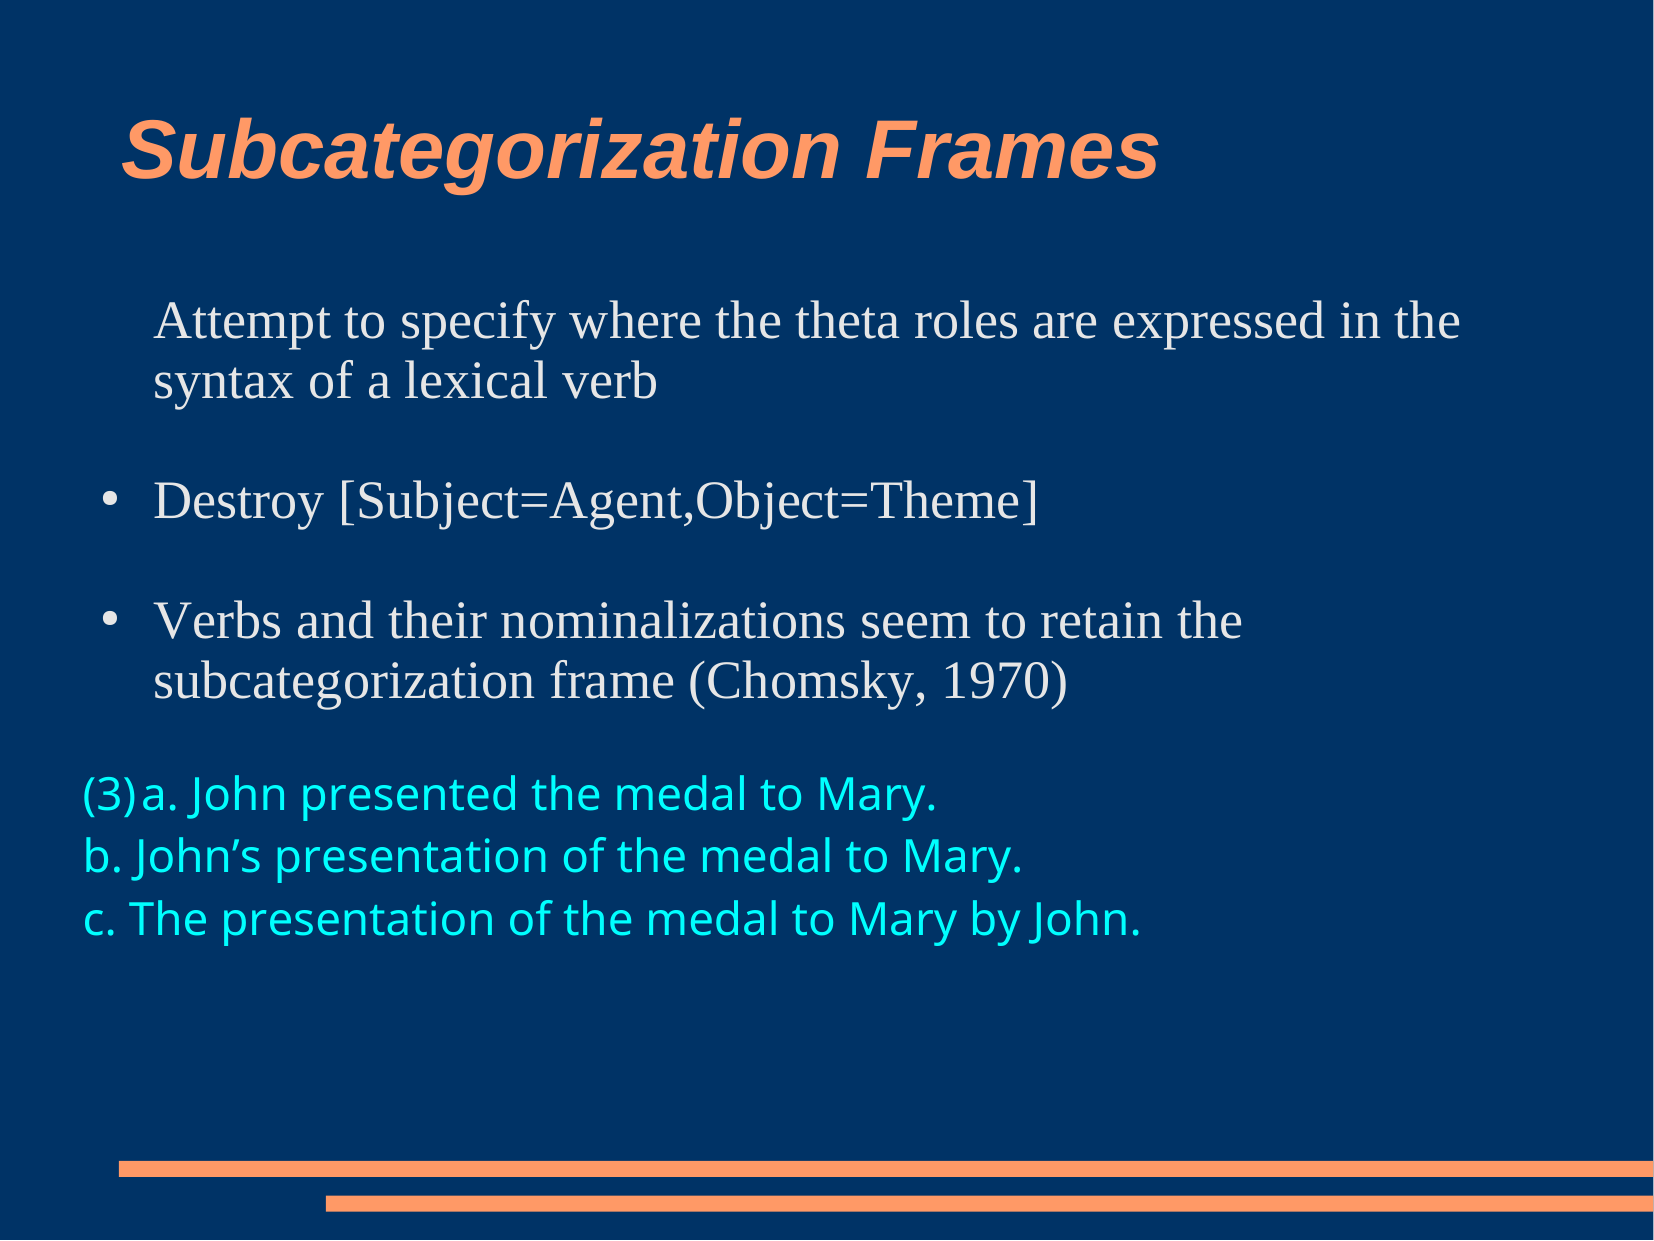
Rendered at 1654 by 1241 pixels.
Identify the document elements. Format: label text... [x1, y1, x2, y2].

title Subcategorization Frames [121, 46, 1534, 254]
list Attempt to specify where the theta roles are expressed in the syntax of a lexical verb Destroy [Subject=Agent,Object=Theme] Verbs and their nominalizations seem to retain the subcategorization frame (Chomsky, 1970) (3) a. John presented the medal to Mary. b. John’s presentation of the medal to Mary. c. The presentation of the medal to Mary by John. [82, 290, 1571, 1094]
